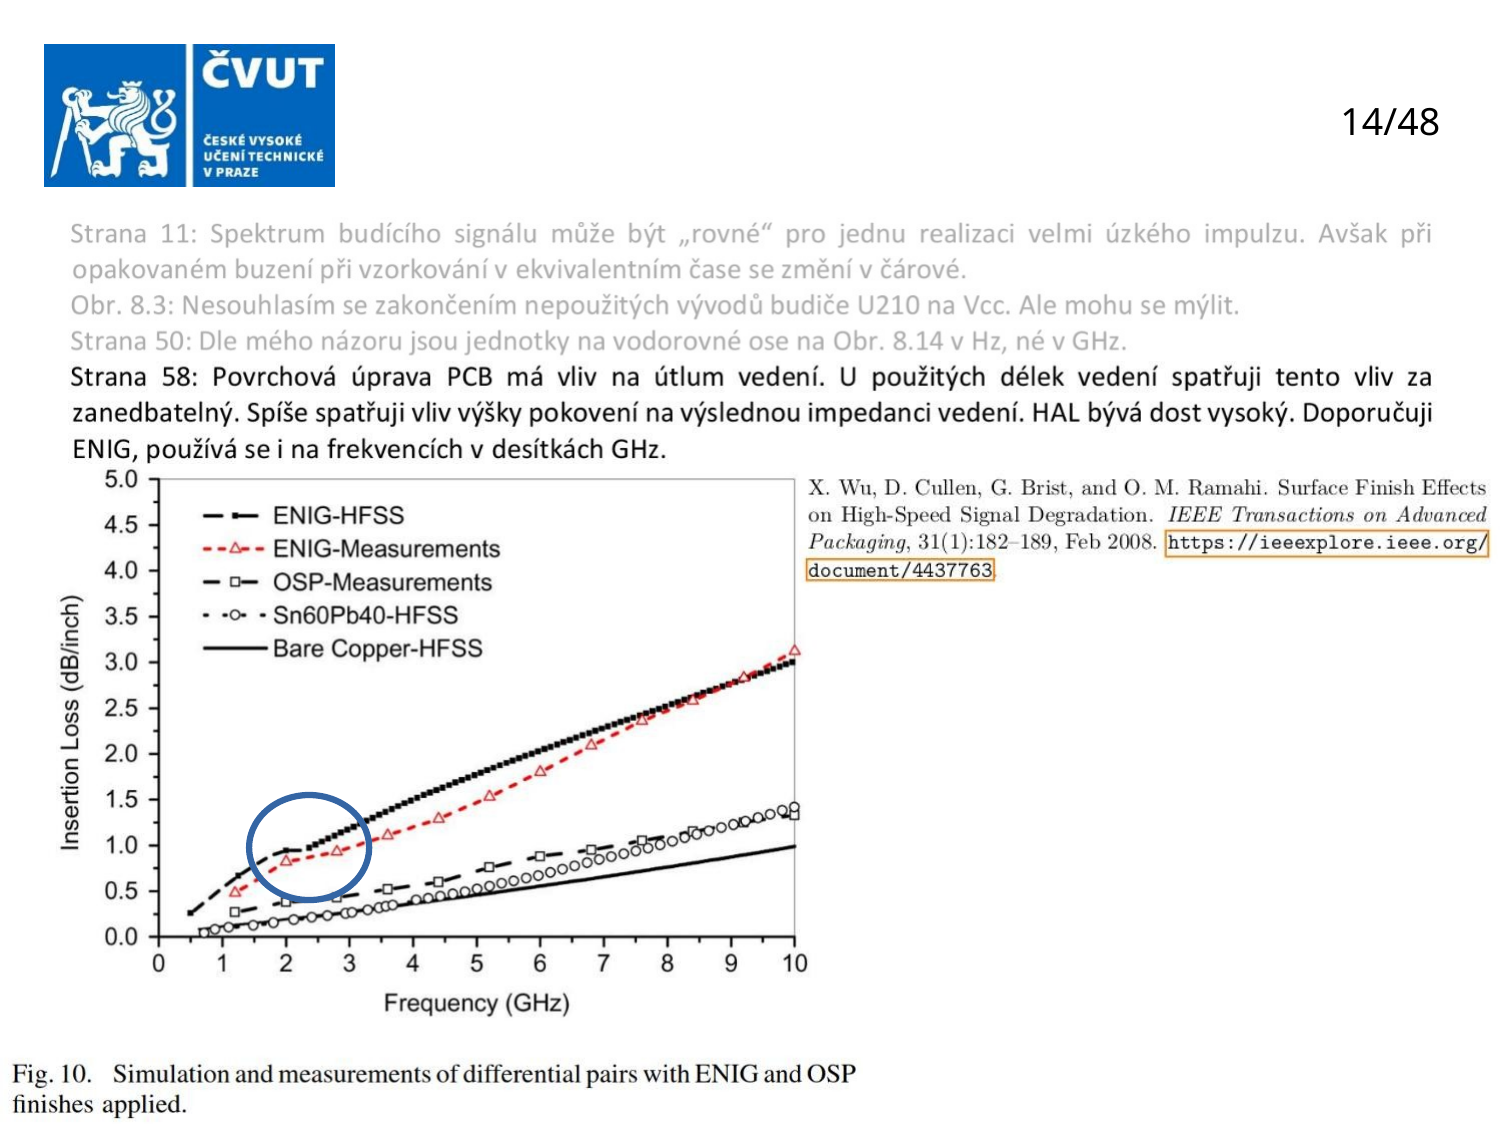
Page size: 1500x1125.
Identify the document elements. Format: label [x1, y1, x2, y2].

picture [0, 361, 1500, 1124]
picture [44, 44, 335, 187]
text_box [15, 216, 1486, 361]
